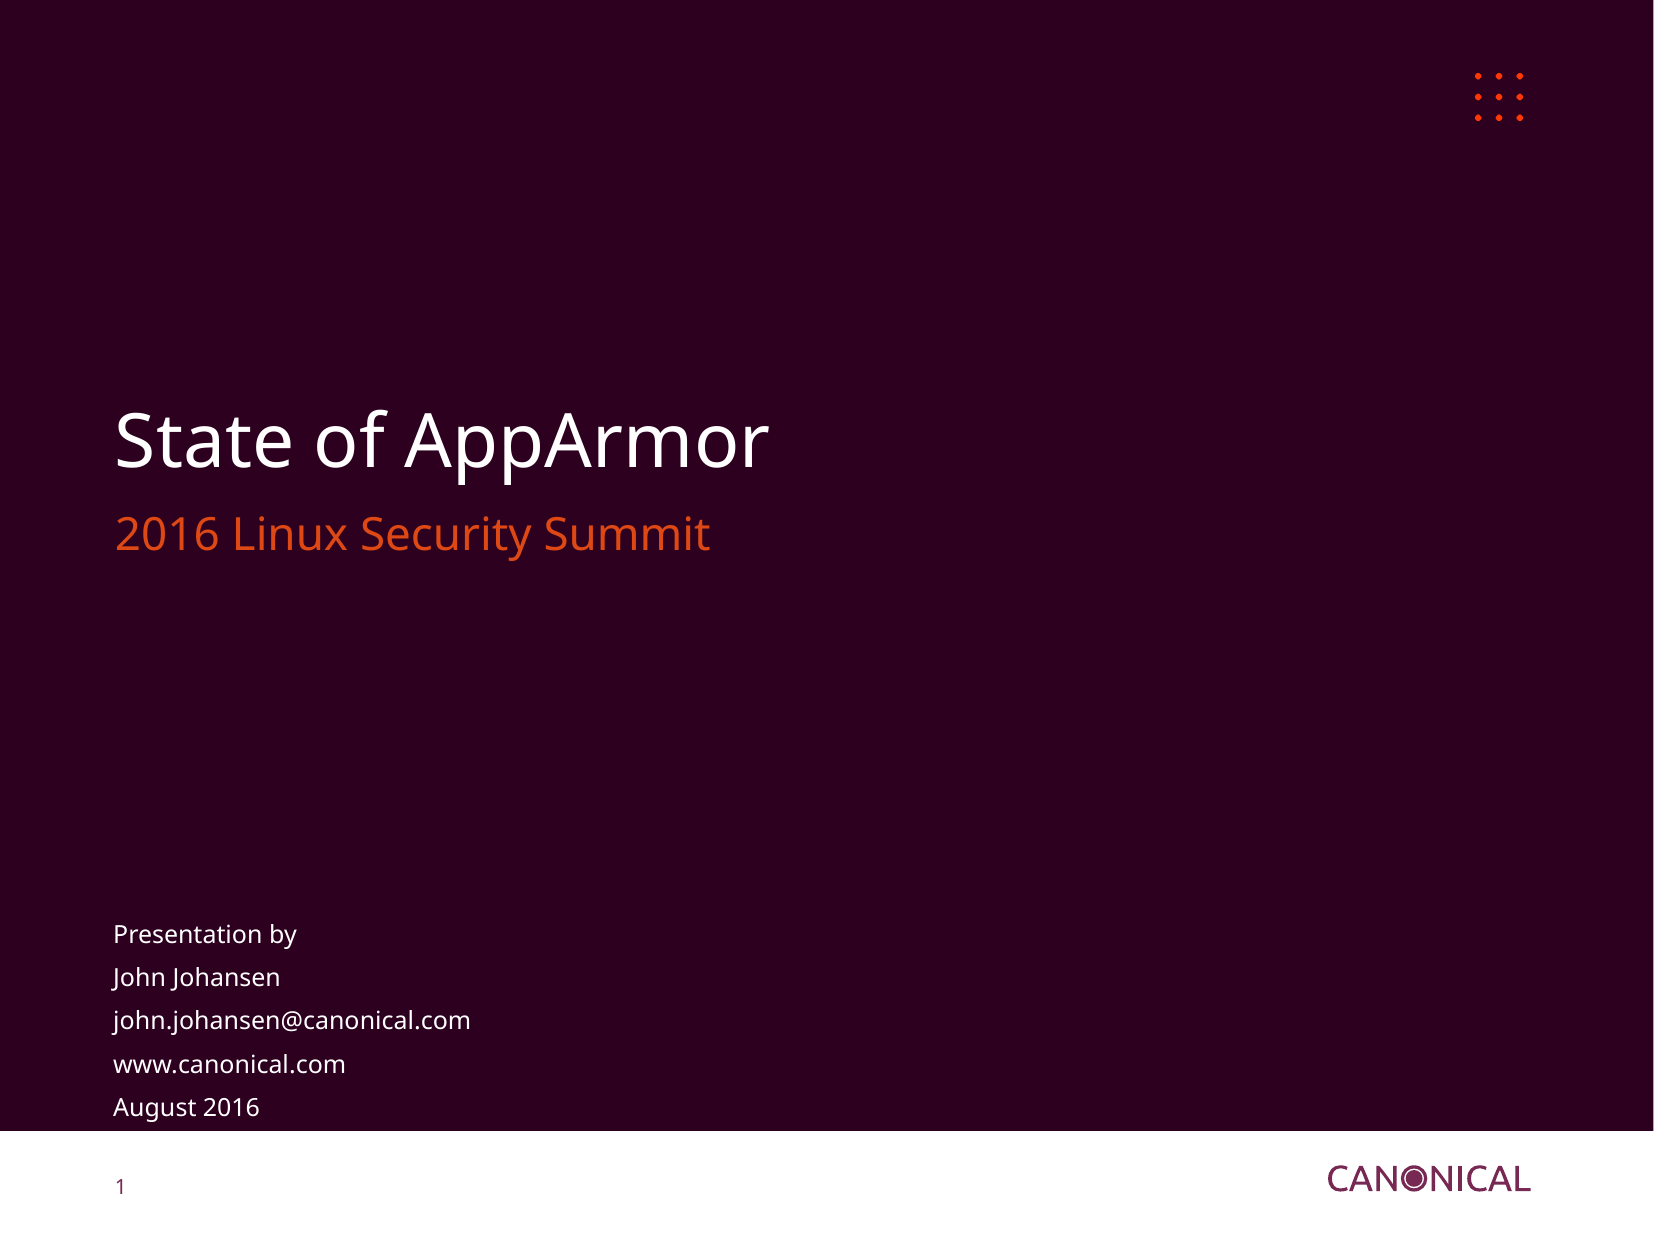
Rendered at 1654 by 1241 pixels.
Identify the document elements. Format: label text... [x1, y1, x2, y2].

title State of AppArmor 2016 Linux Security Summit [114, 293, 1293, 637]
list Presentation by John Johansen john.johansen@canonical.com www.canonical.com August 2016 [113, 913, 817, 1171]
picture [0, 0, 1654, 1131]
